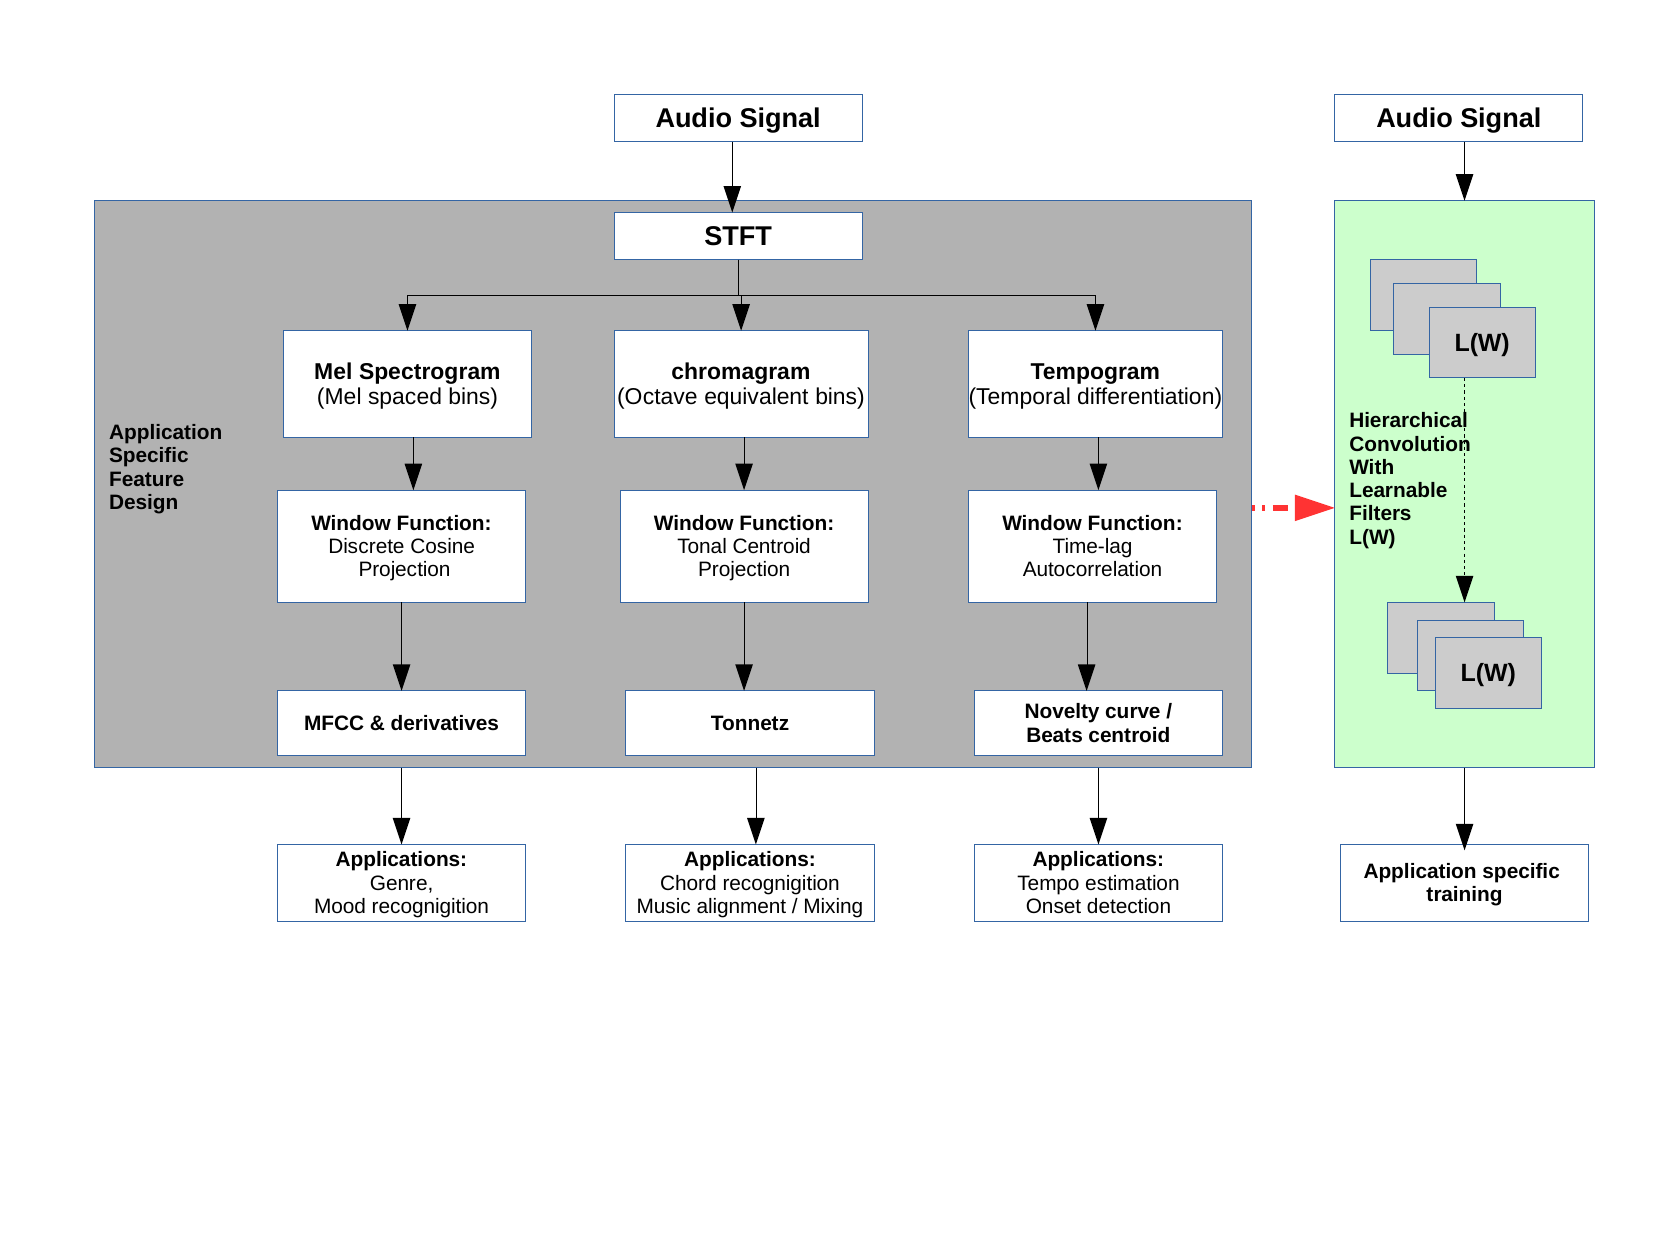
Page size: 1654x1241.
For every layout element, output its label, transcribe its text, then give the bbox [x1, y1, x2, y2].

text_box Window Function: Time-lag Autocorrelation [968, 490, 1217, 603]
text_box Hierarchical Convolution With Learnable Filters L(W) [1334, 401, 1489, 558]
text_box Tempogram (Temporal differentiation) [968, 330, 1223, 438]
text_box [1334, 200, 1595, 768]
text_box Novelty curve / Beats centroid [974, 690, 1223, 756]
text_box Tonnetz [625, 690, 875, 756]
text_box Applications: Tempo estimation Onset detection [974, 844, 1223, 922]
text_box Window Function: Tonal Centroid Projection [620, 490, 869, 603]
text_box L(W) [1435, 637, 1542, 709]
text_box Applications: Genre, Mood recognigition [277, 844, 526, 922]
text_box L(W) [1429, 307, 1536, 378]
text_box Audio Signal [614, 94, 863, 142]
text_box Application Specific Feature Design [94, 413, 249, 523]
text_box Window Function: Discrete Cosine Projection [277, 490, 526, 603]
text_box STFT [614, 212, 863, 260]
text_box Applications: Chord recognigition Music alignment / Mixing [625, 844, 875, 922]
text_box Application specific training [1340, 844, 1589, 922]
text_box MFCC & derivatives [277, 690, 526, 756]
text_box chromagram (Octave equivalent bins) [614, 330, 869, 438]
text_box Audio Signal [1334, 94, 1583, 142]
text_box [94, 200, 1252, 768]
text_box Mel Spectrogram (Mel spaced bins) [283, 330, 532, 438]
